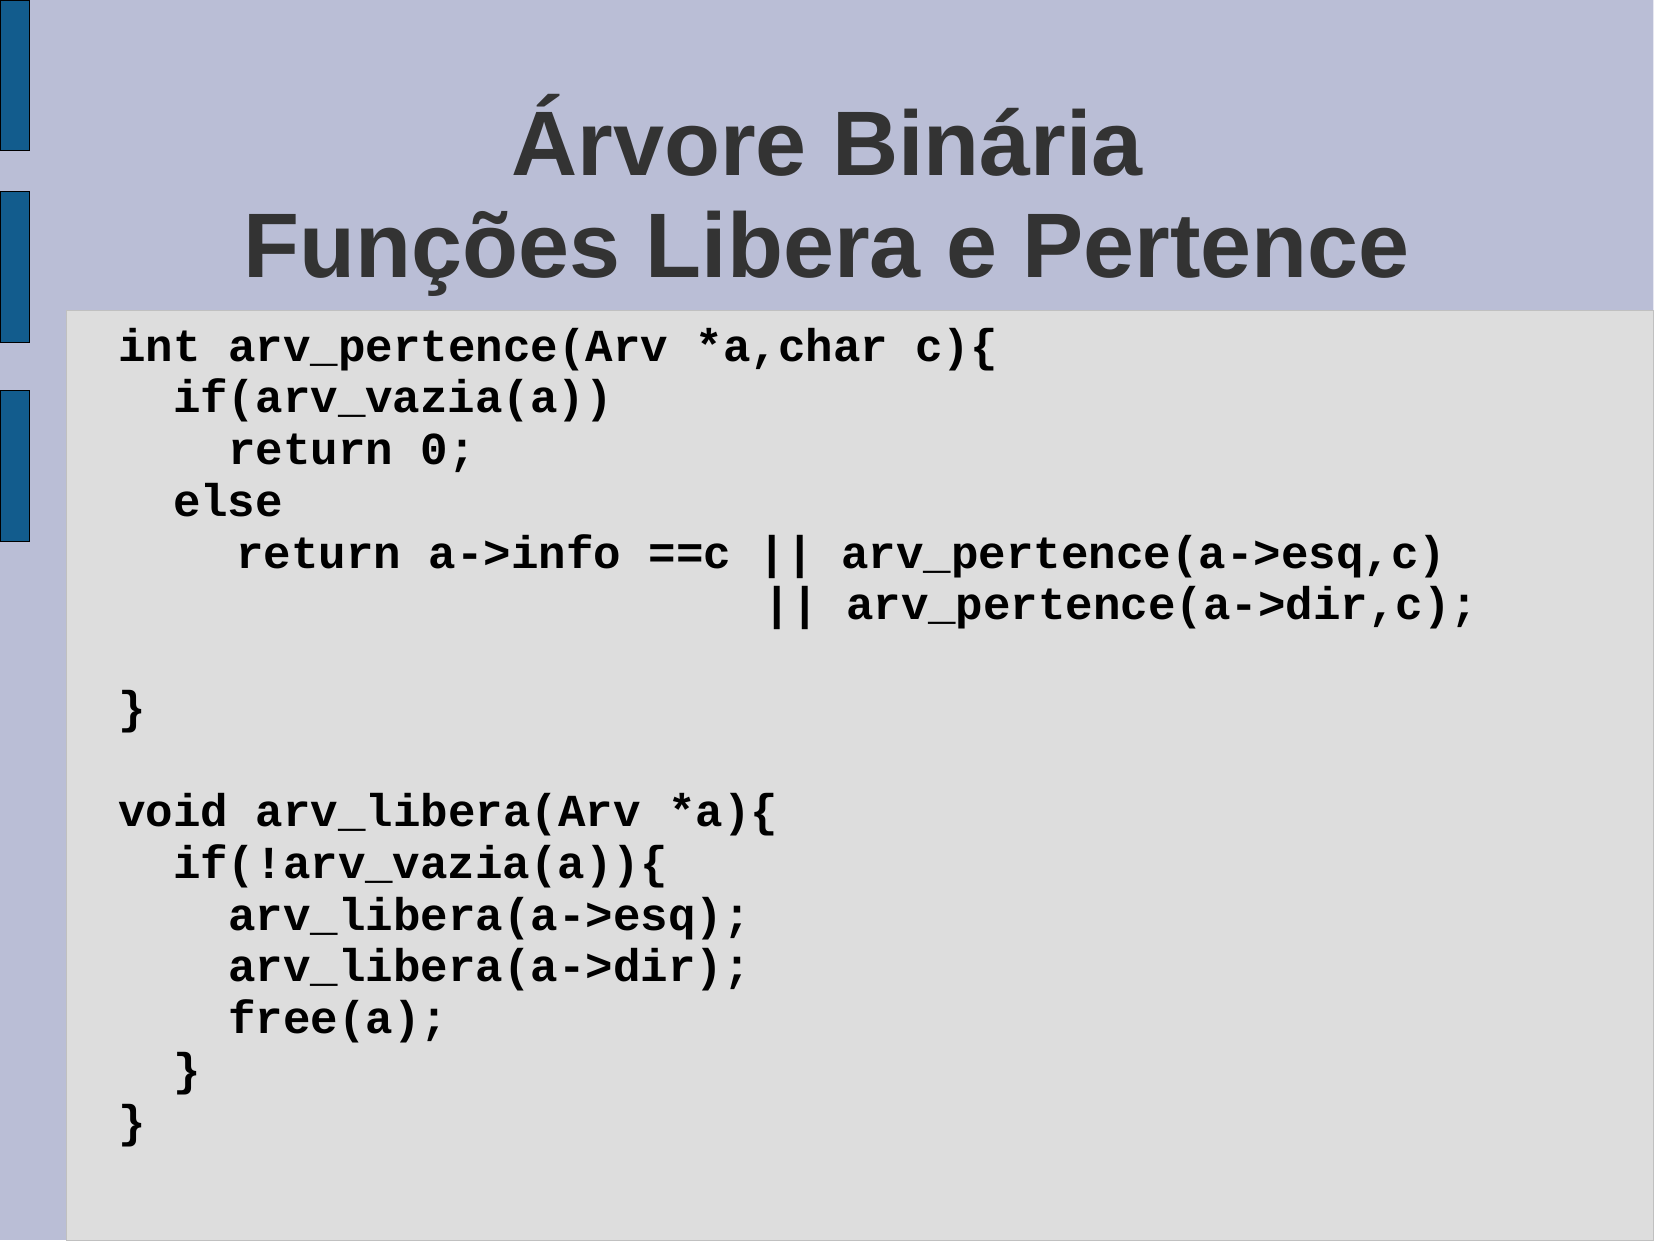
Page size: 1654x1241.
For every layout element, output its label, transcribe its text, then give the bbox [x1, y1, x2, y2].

list int arv_pertence(Arv *a,char c){ if(arv_vazia(a)) return 0; else return a->info ==c || arv_pertence(a->esq,c) || arv_pertence(a->dir,c); } void arv_libera(Arv *a){ if(!arv_vazia(a)){ arv_libera(a->esq); arv_libera(a->dir); free(a); } } [118, 323, 1531, 1151]
title Árvore Binária Funções Libera e Pertence [121, 91, 1534, 299]
